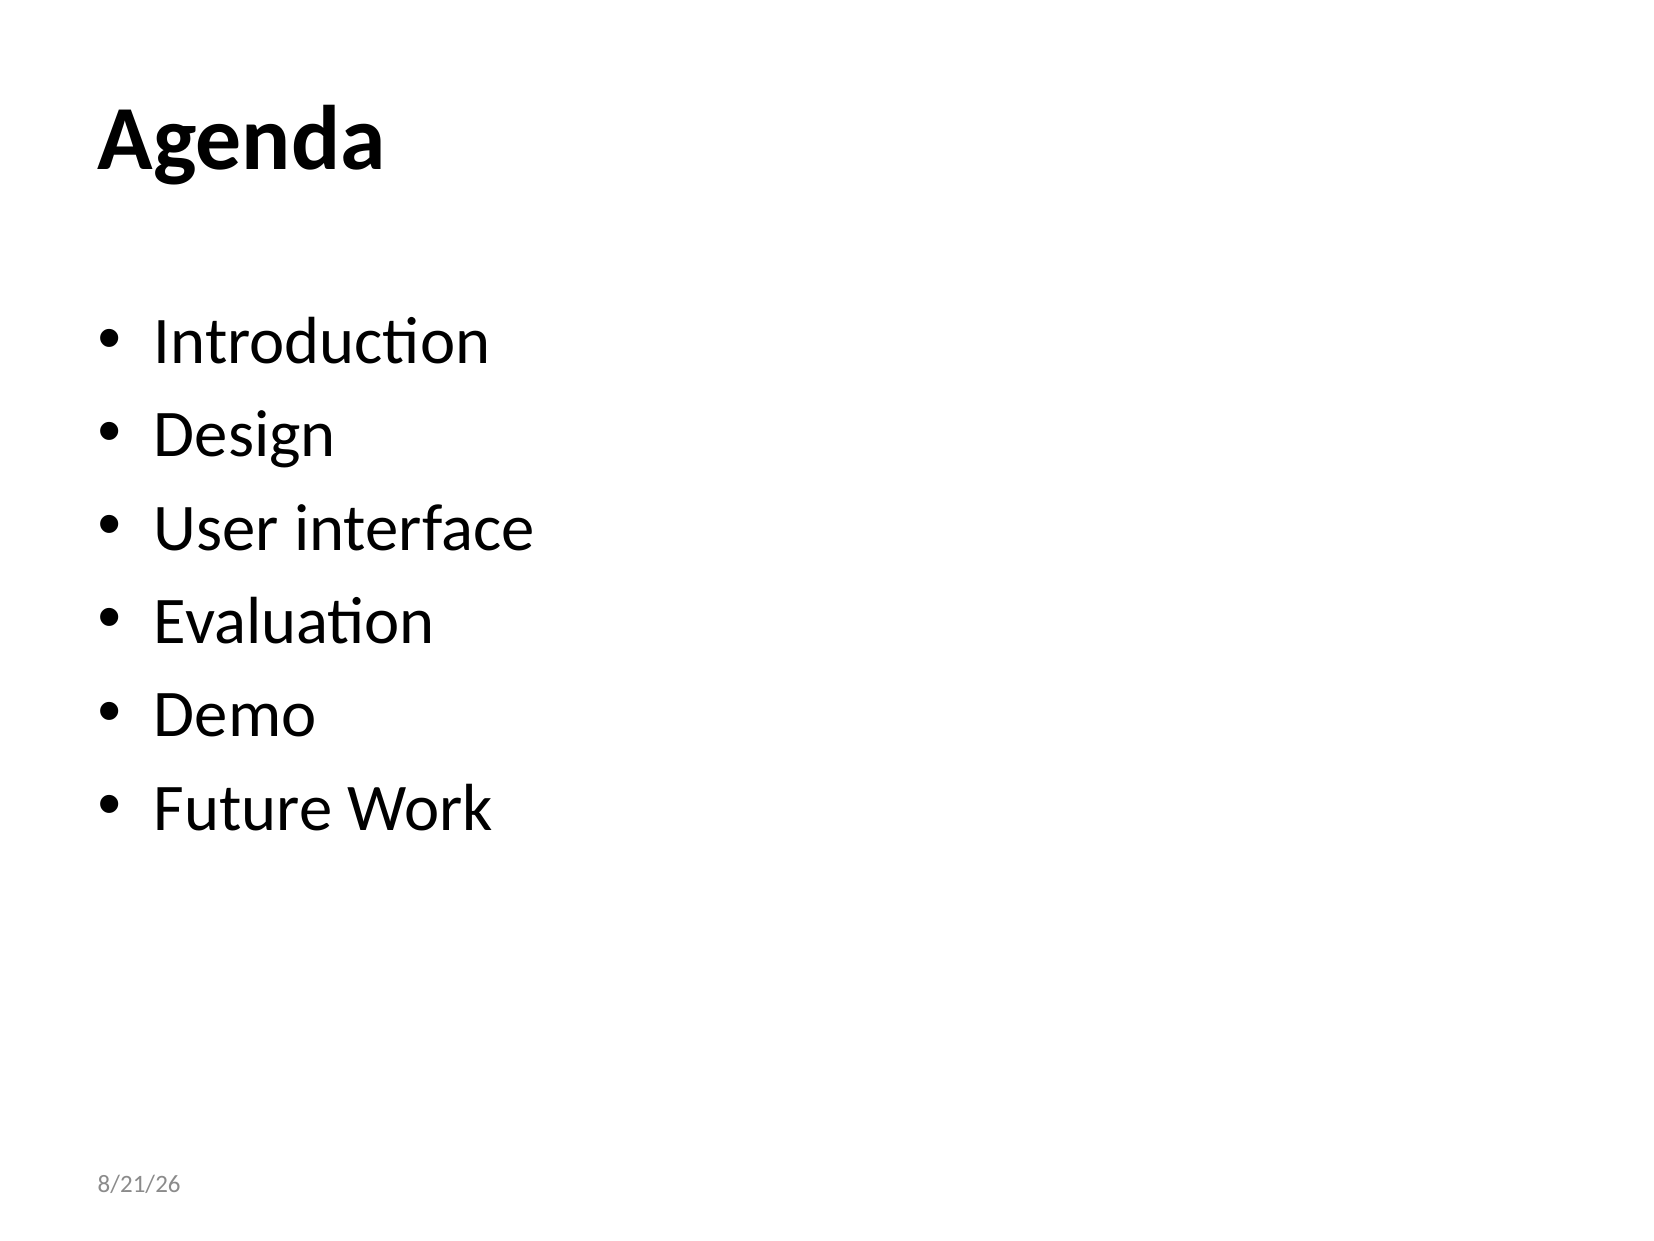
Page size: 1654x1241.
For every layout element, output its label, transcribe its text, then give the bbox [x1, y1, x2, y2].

list Introduction Design User interface Evaluation Demo Future Work [82, 289, 1571, 1108]
title Agenda [82, 49, 1571, 217]
slide_number 7/23/16 [82, 1149, 469, 1216]
